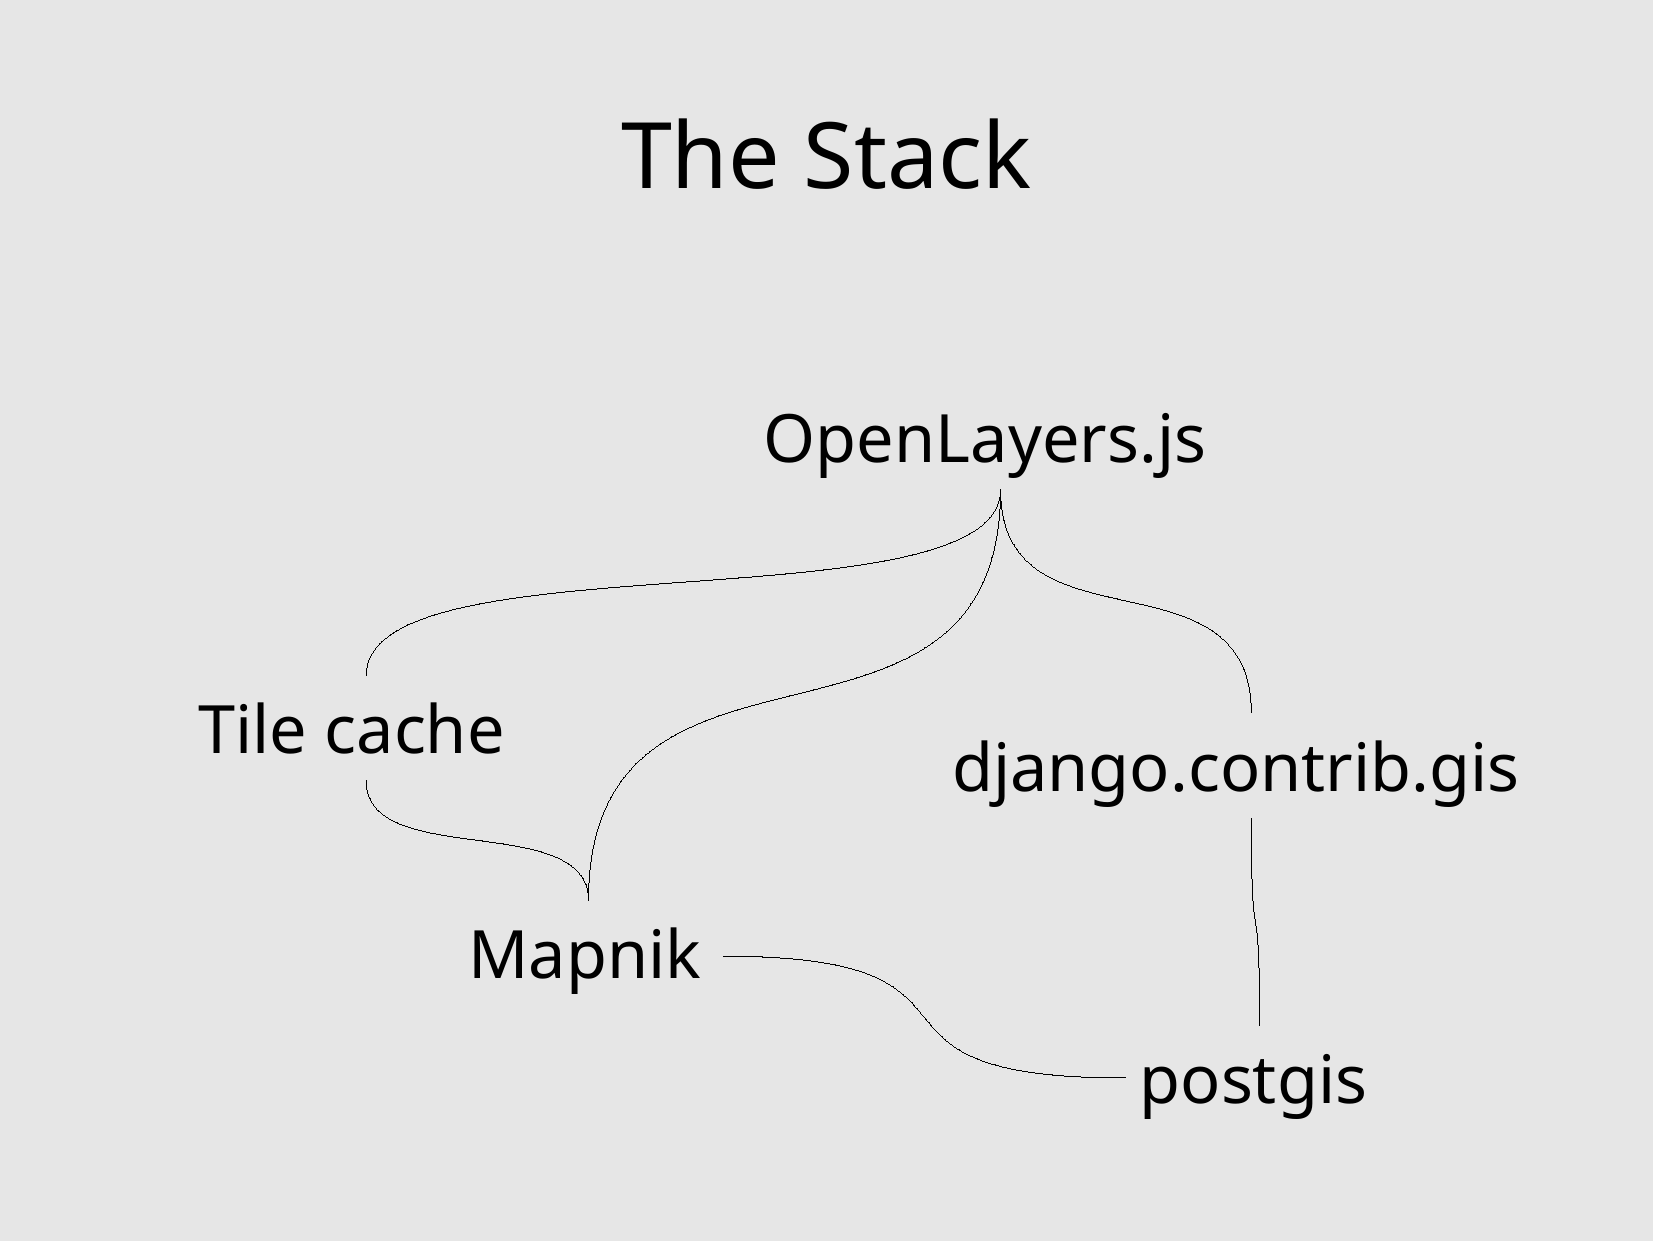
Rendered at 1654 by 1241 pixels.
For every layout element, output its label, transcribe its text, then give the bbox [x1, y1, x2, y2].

title The Stack [82, 49, 1571, 257]
text_box OpenLayers.js [748, 383, 1253, 477]
text_box django.contrib.gis [937, 712, 1566, 806]
text_box Tile cache [183, 675, 549, 768]
text_box Mapnik [453, 900, 724, 1013]
text_box postgis [1125, 1025, 1395, 1118]
